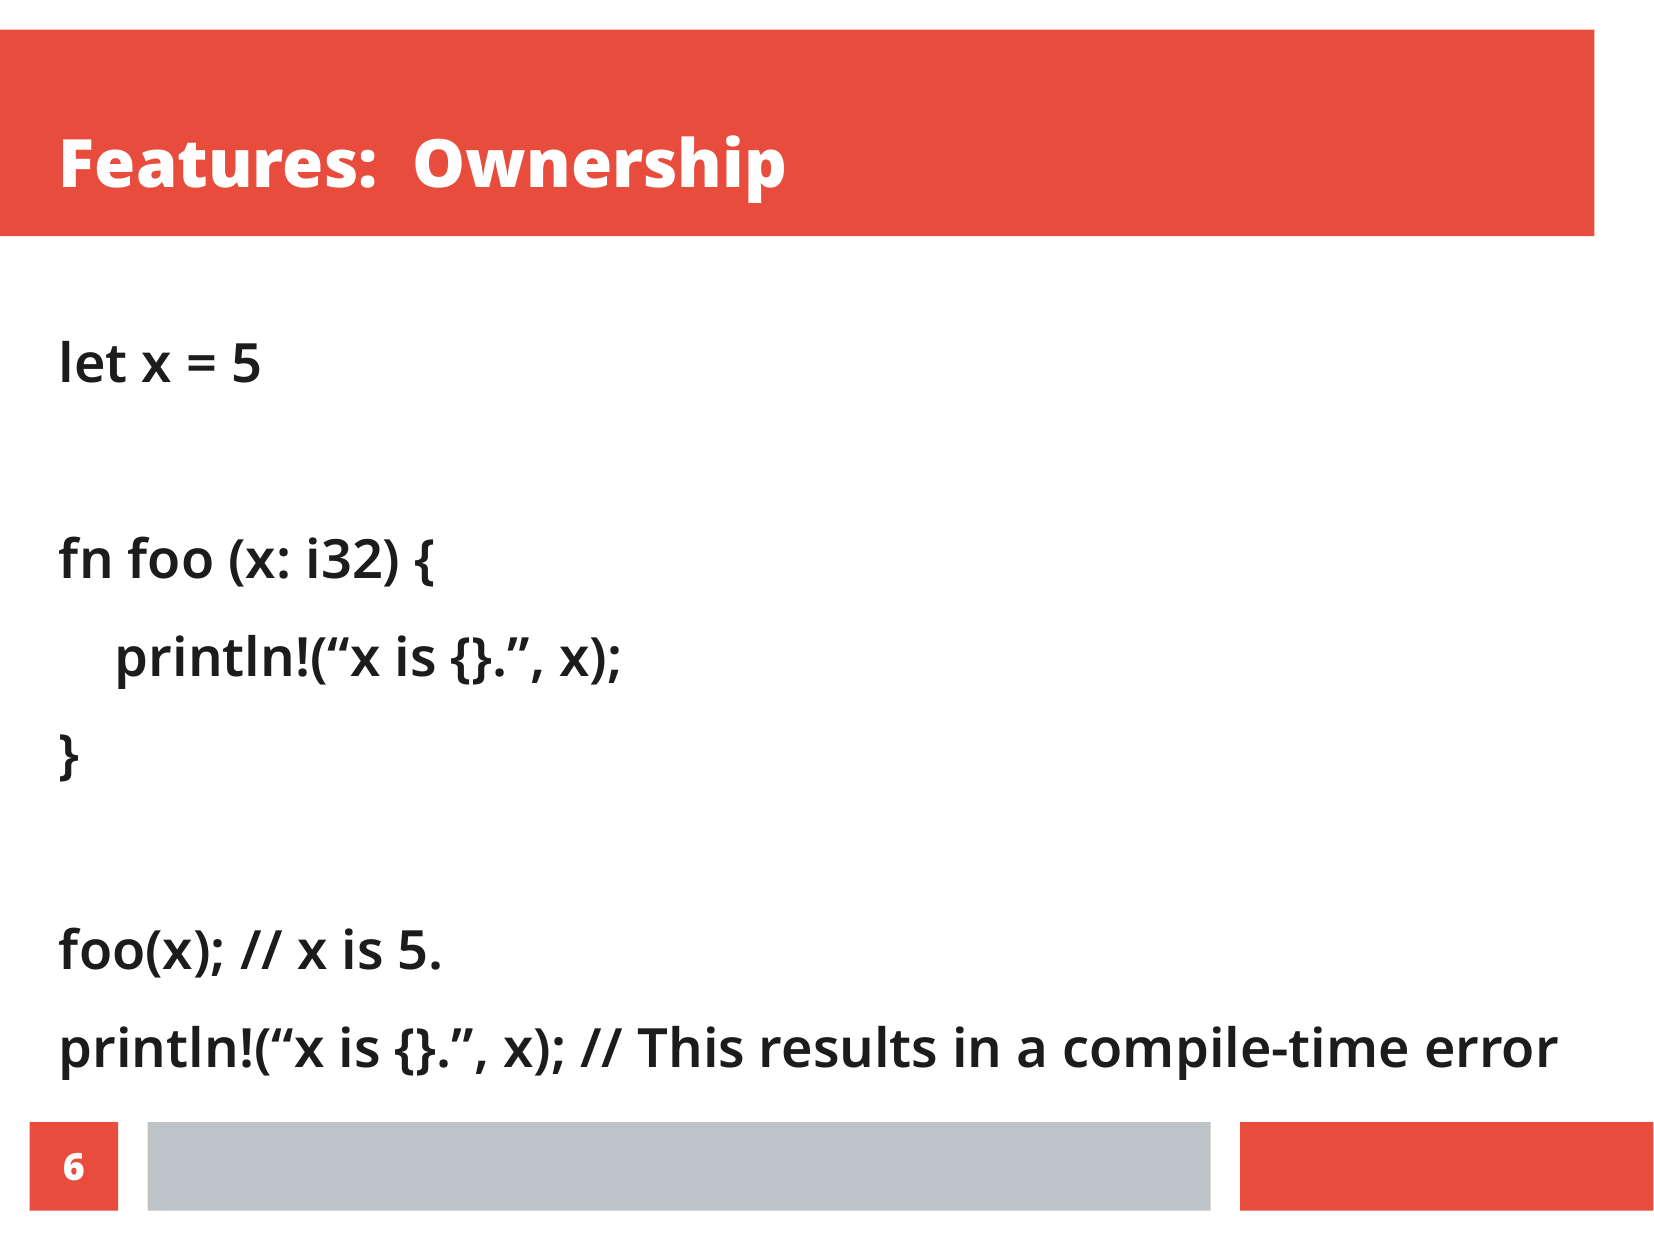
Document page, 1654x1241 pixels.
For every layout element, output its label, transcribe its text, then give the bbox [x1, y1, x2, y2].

title Features: Ownership [59, 59, 1595, 207]
list let x = 5 fn foo (x: i32) { println!(“x is {}.”, x); } foo(x); // x is 5. println!(“x is {}.”, x); // This results in a compile-time error [59, 324, 1565, 1093]
